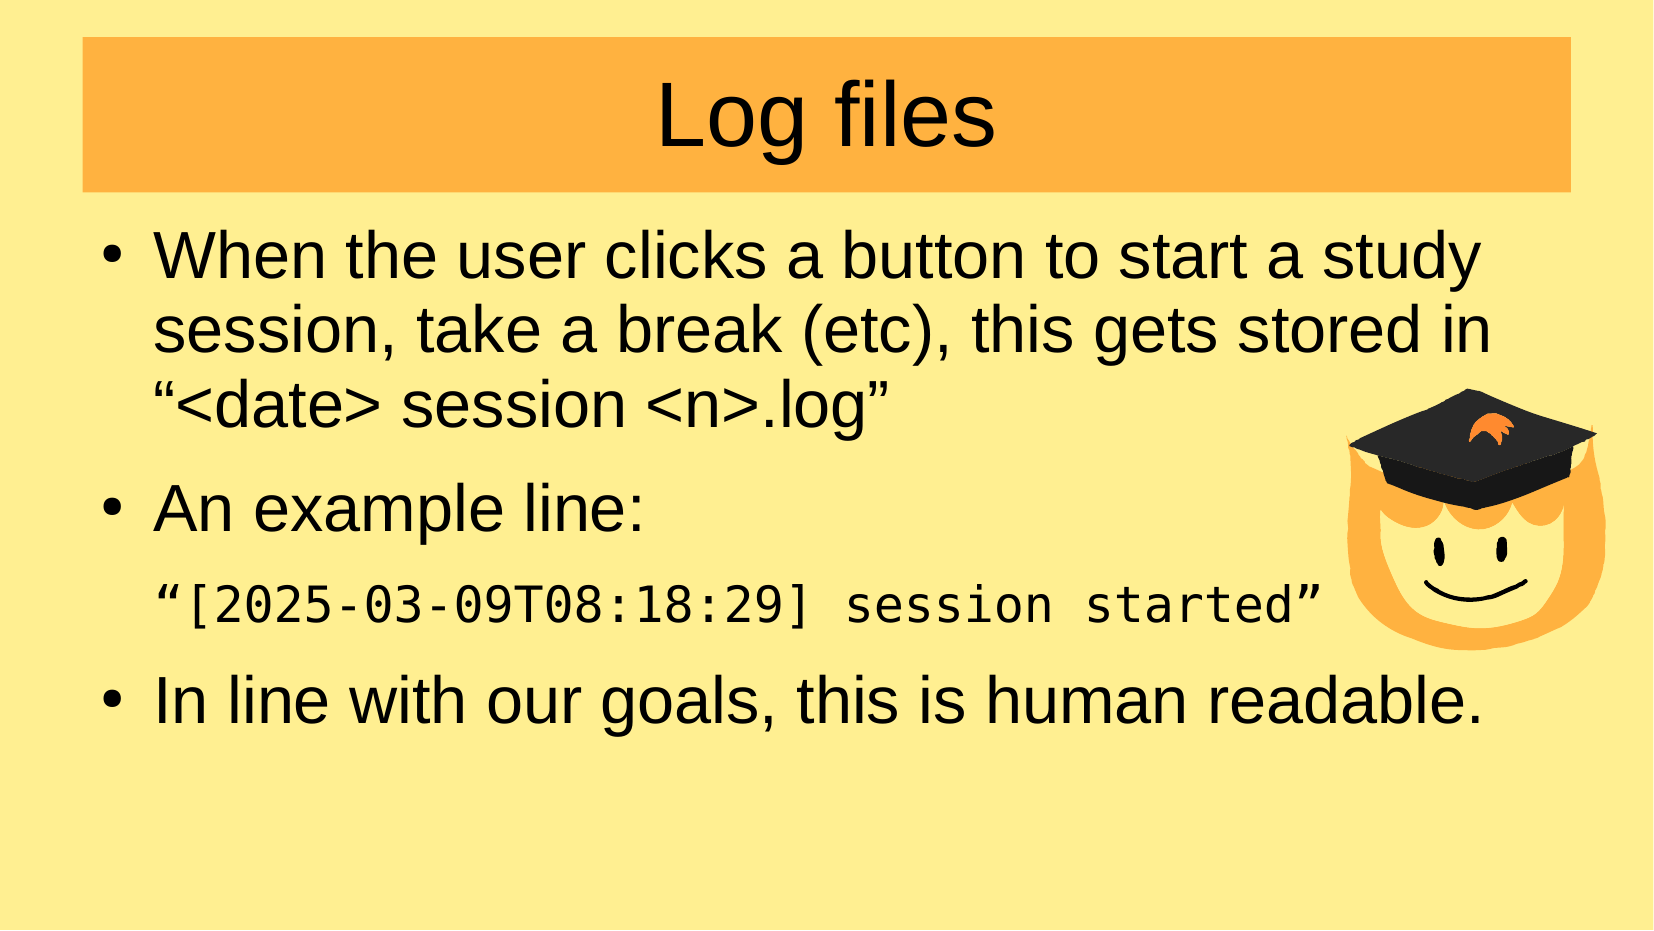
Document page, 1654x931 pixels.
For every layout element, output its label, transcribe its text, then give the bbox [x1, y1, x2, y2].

list When the user clicks a button to start a study session, take a break (etc), this gets stored in “<date> session <n>.log” An example line: “[2025-03-09T08:18:29] session started” In line with our goals, this is human readable. [82, 217, 1571, 758]
picture [1323, 370, 1631, 678]
title Log files [82, 37, 1571, 193]
